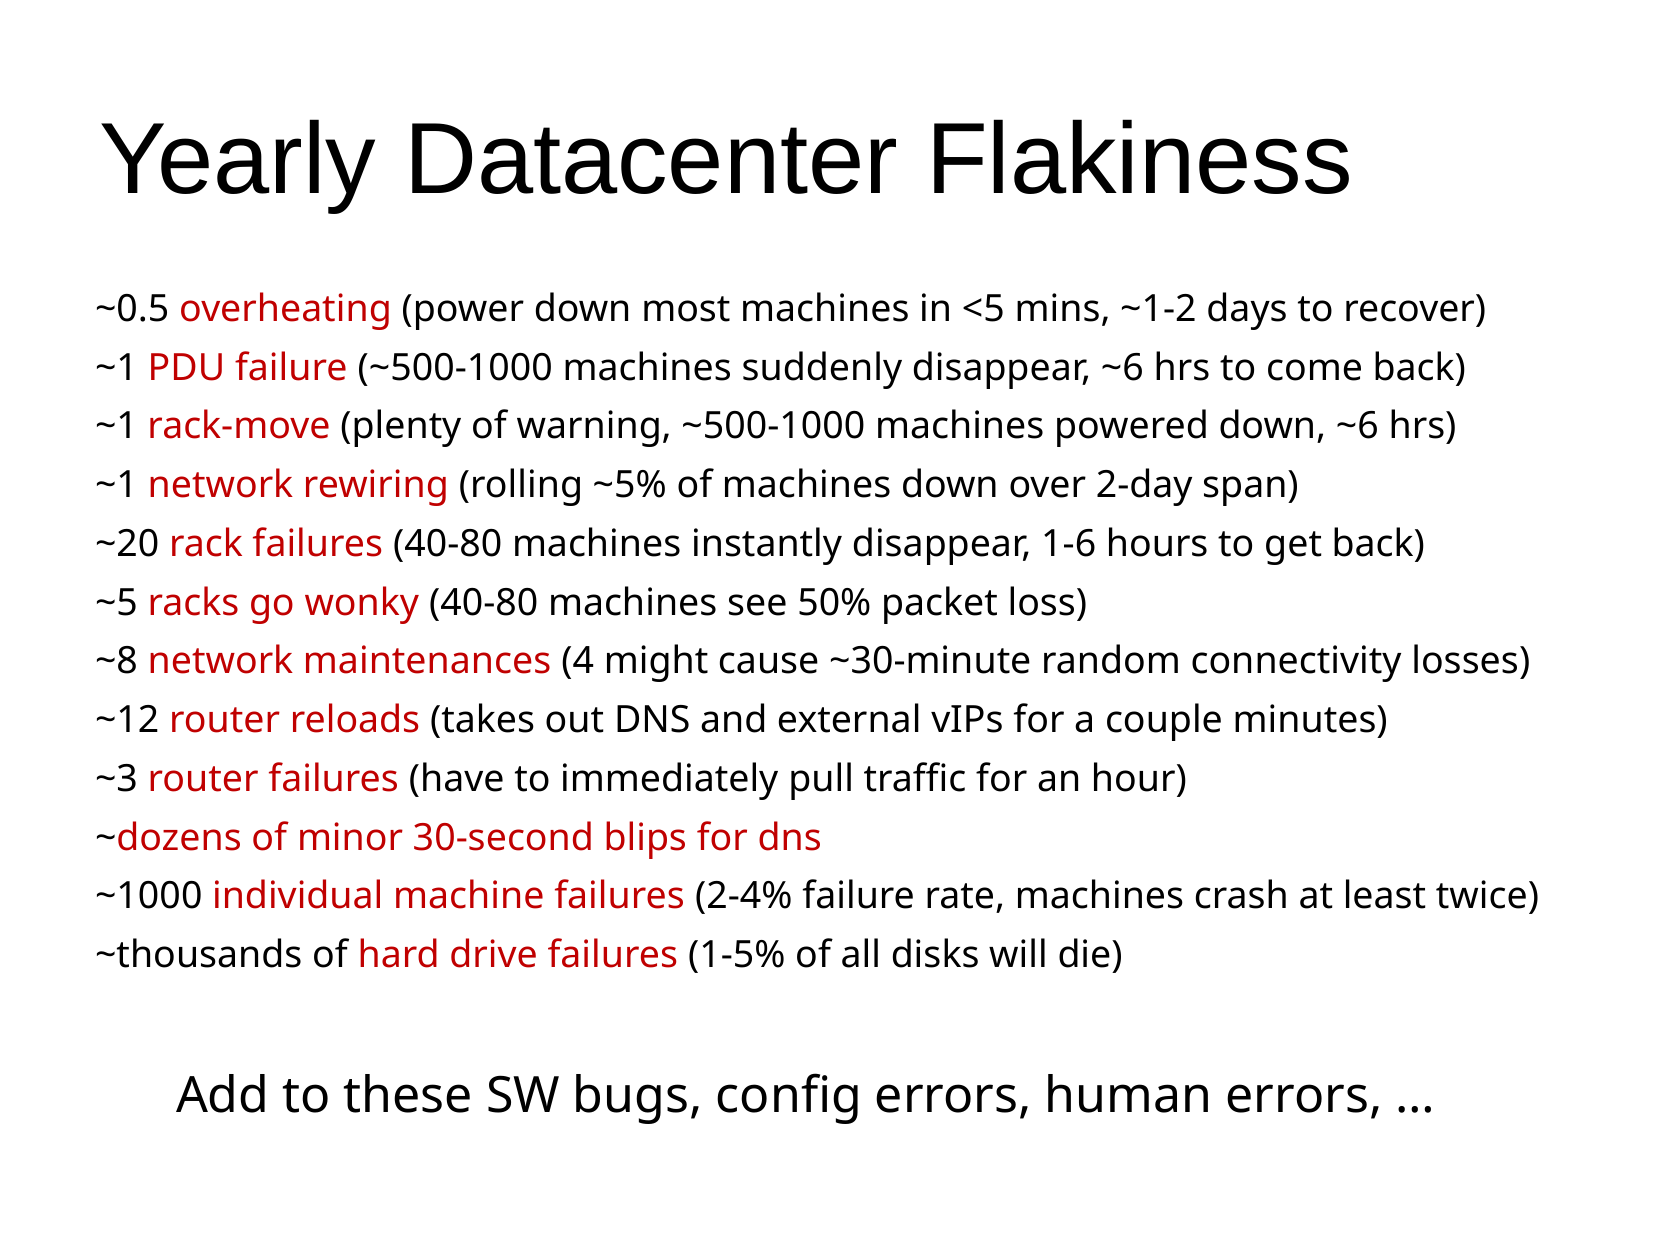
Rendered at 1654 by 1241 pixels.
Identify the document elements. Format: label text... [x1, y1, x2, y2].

title Yearly Datacenter Flakiness [82, 49, 1571, 257]
text_box Add to these SW bugs, config errors, human errors, … [41, 1054, 1571, 1186]
list ~0.5 overheating (power down most machines in <5 mins, ~1-2 days to recover) ~1 PDU failure (~500-1000 machines suddenly disappear, ~6 hrs to come back) ~1 rack-move (plenty of warning, ~500-1000 machines powered down, ~6 hrs) ~1 network rewiring (rolling ~5% of machines down over 2-day span) ~20 rack failures (40-80 machines instantly disappear, 1-6 hours to get back) ~5 racks go wonky (40-80 machines see 50% packet loss) ~8 network maintenances (4 might cause ~30-minute random connectivity losses) ~12 router reloads (takes out DNS and external vIPs for a couple minutes) ~3 router failures (have to immediately pull traffic for an hour) ~dozens of minor 30-second blips for dns ~1000 individual machine failures (2-4% failure rate, machines crash at least twice) ~thousands of hard drive failures (1-5% of all disks will die) [78, 275, 1606, 1185]
